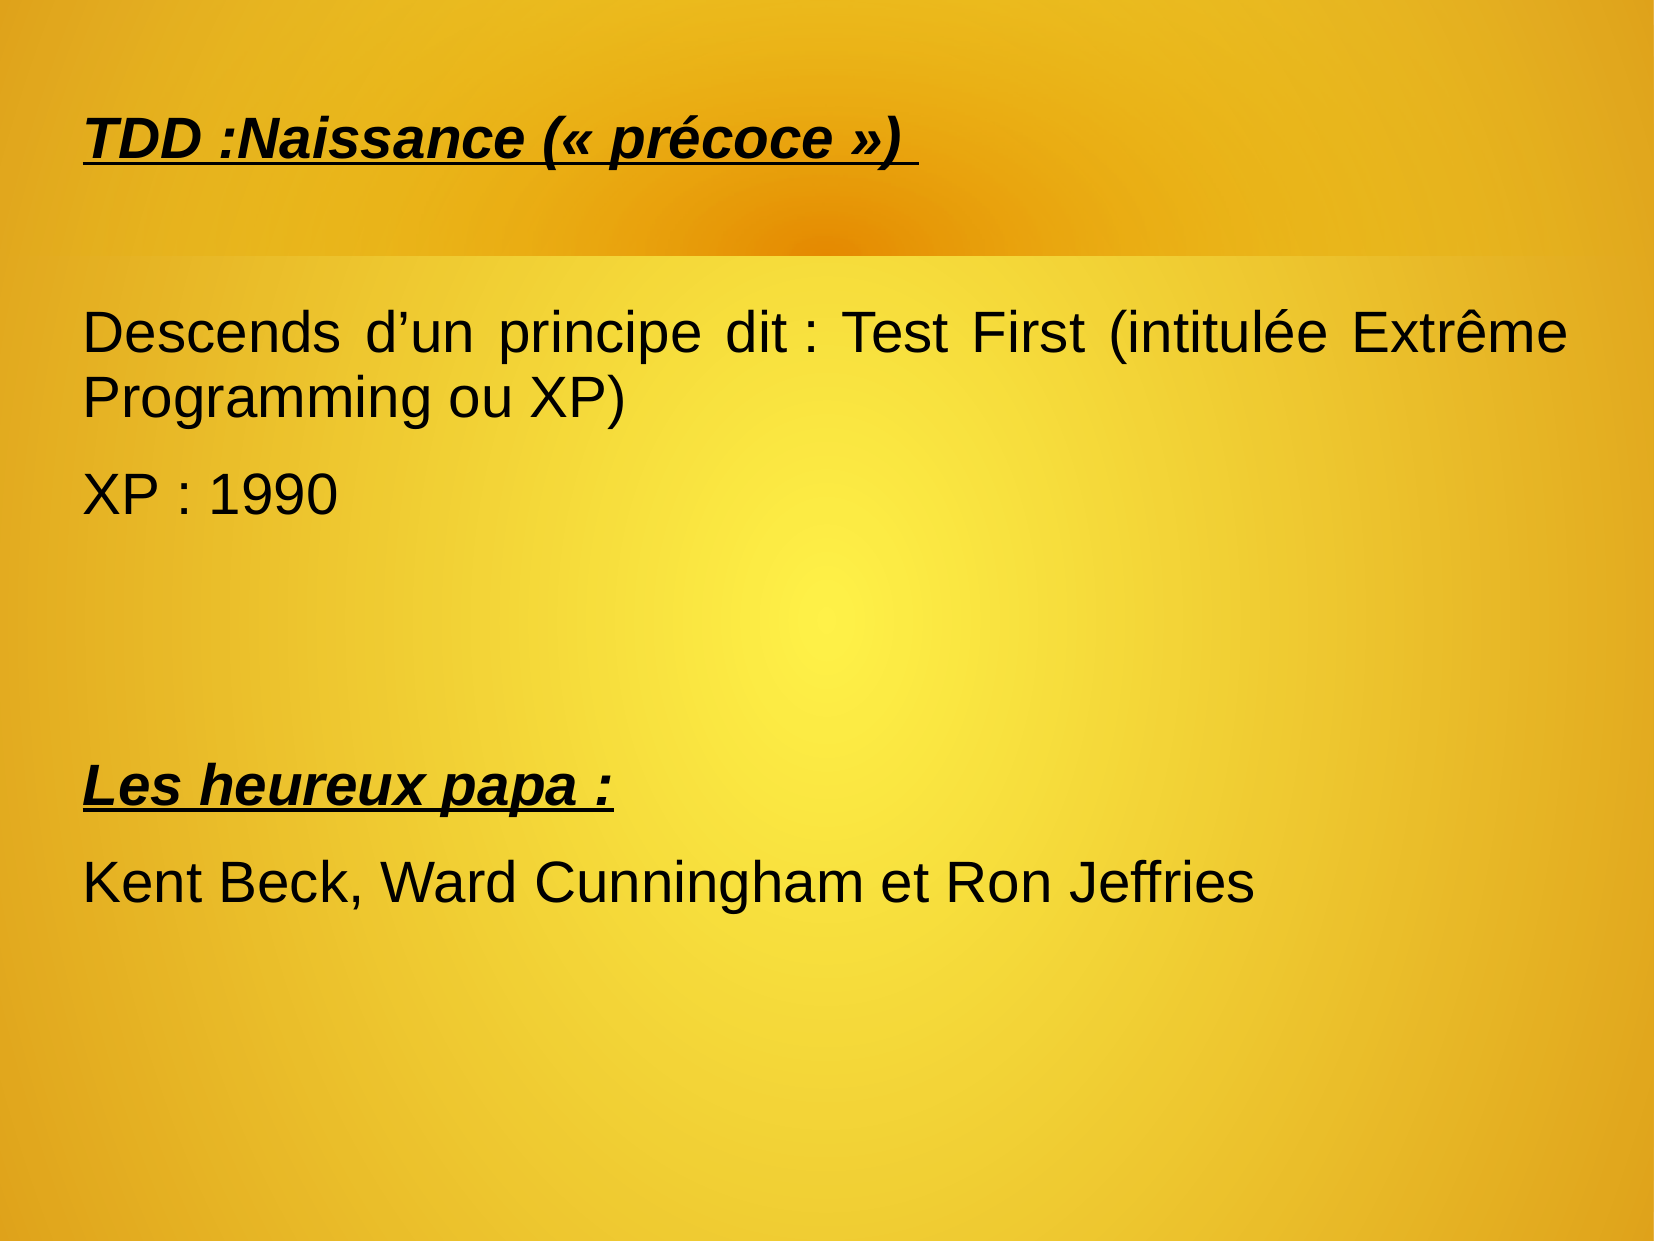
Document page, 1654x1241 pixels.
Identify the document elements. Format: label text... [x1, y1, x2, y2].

list TDD :Naissance (« précoce ») Descends d’un principe dit : Test First (intitulée Extrême Programming ou XP) XP : 1990 Les heureux papa : Kent Beck, Ward Cunningham et Ron Jeffries [82, 106, 1571, 1019]
